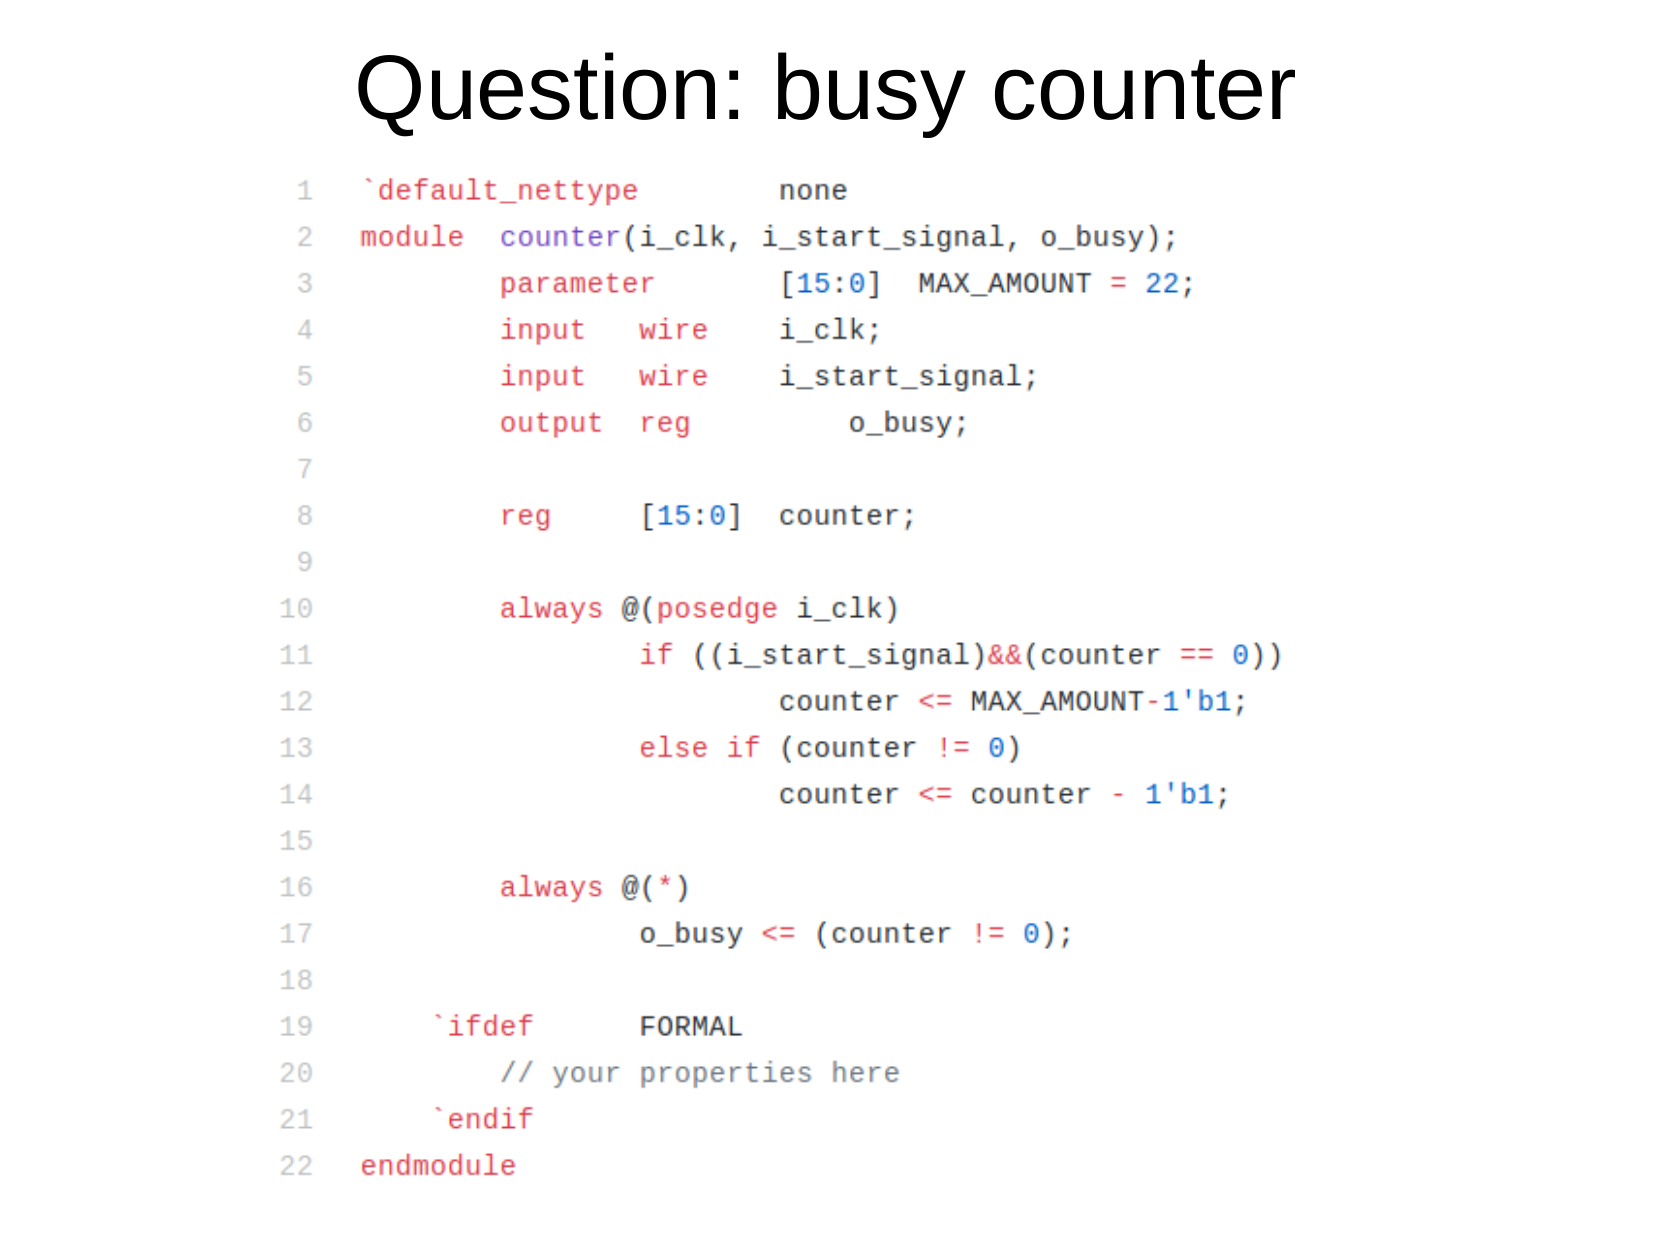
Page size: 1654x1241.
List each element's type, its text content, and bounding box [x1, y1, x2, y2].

title Question: busy counter [82, 0, 1571, 192]
picture [233, 171, 1405, 1188]
